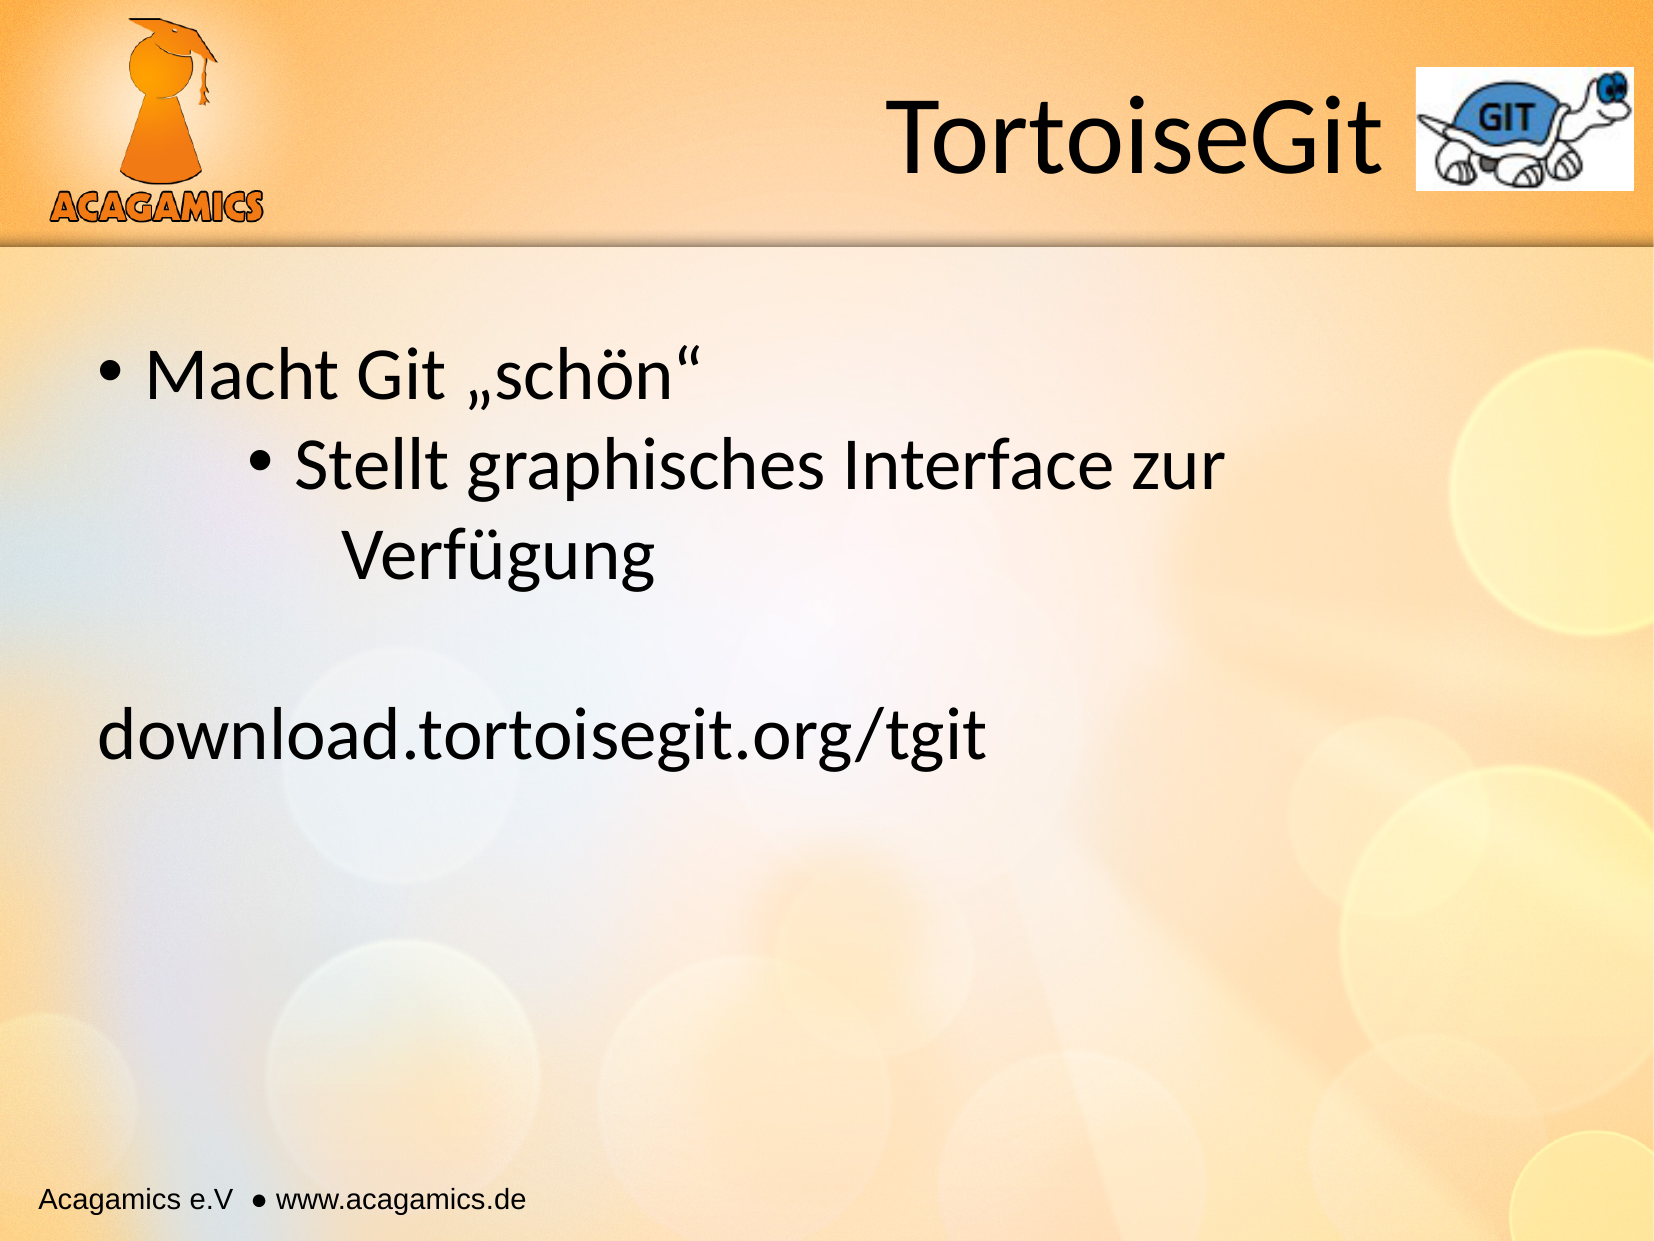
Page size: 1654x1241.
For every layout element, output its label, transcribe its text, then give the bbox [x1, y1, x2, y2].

text_box TortoiseGit [870, 53, 1560, 205]
picture [1415, 67, 1634, 191]
text_box Macht Git „schön“ Stellt graphisches Interface zur Verfügung download.tortoisegit.org/tgit [82, 317, 1525, 696]
